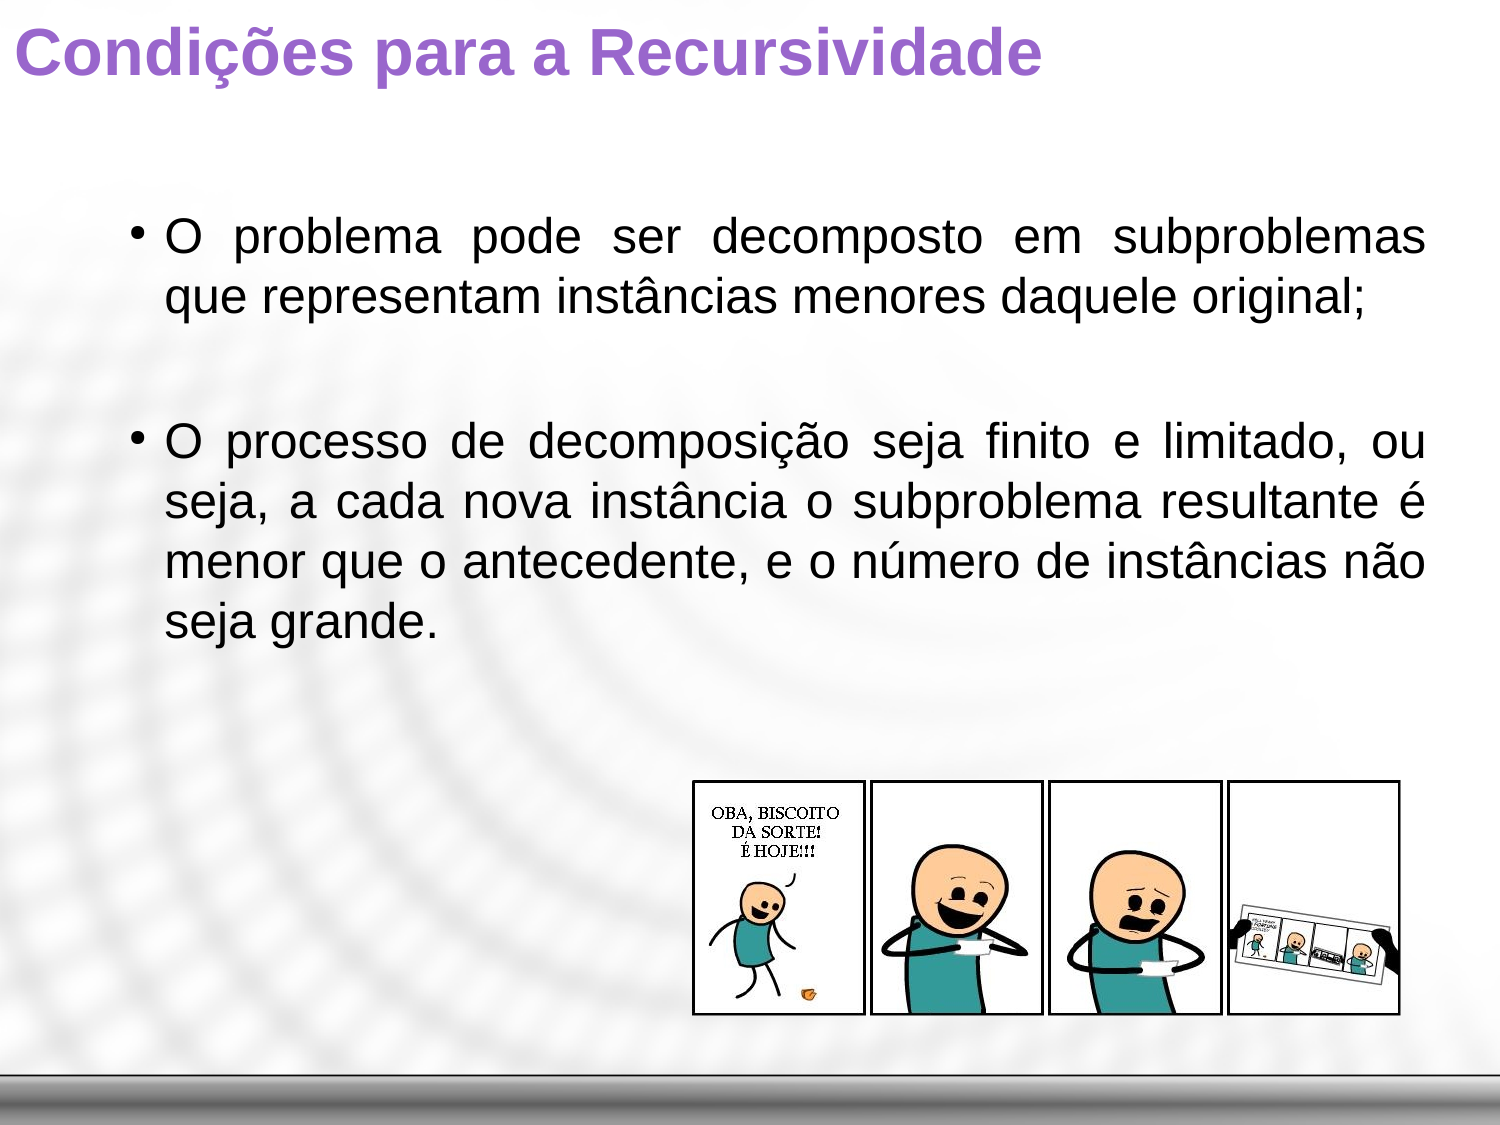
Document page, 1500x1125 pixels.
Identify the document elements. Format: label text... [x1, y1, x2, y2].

list O problema pode ser decomposto em subproblemas que representam instâncias menores daquele original; O processo de decomposição seja finito e limitado, ou seja, a cada nova instância o subproblema resultante é menor que o antecedente, e o número de instâncias não seja grande. [58, 196, 1442, 1036]
picture [0, 0, 1500, 1125]
title Condições para a Recursividade [0, 0, 1353, 102]
